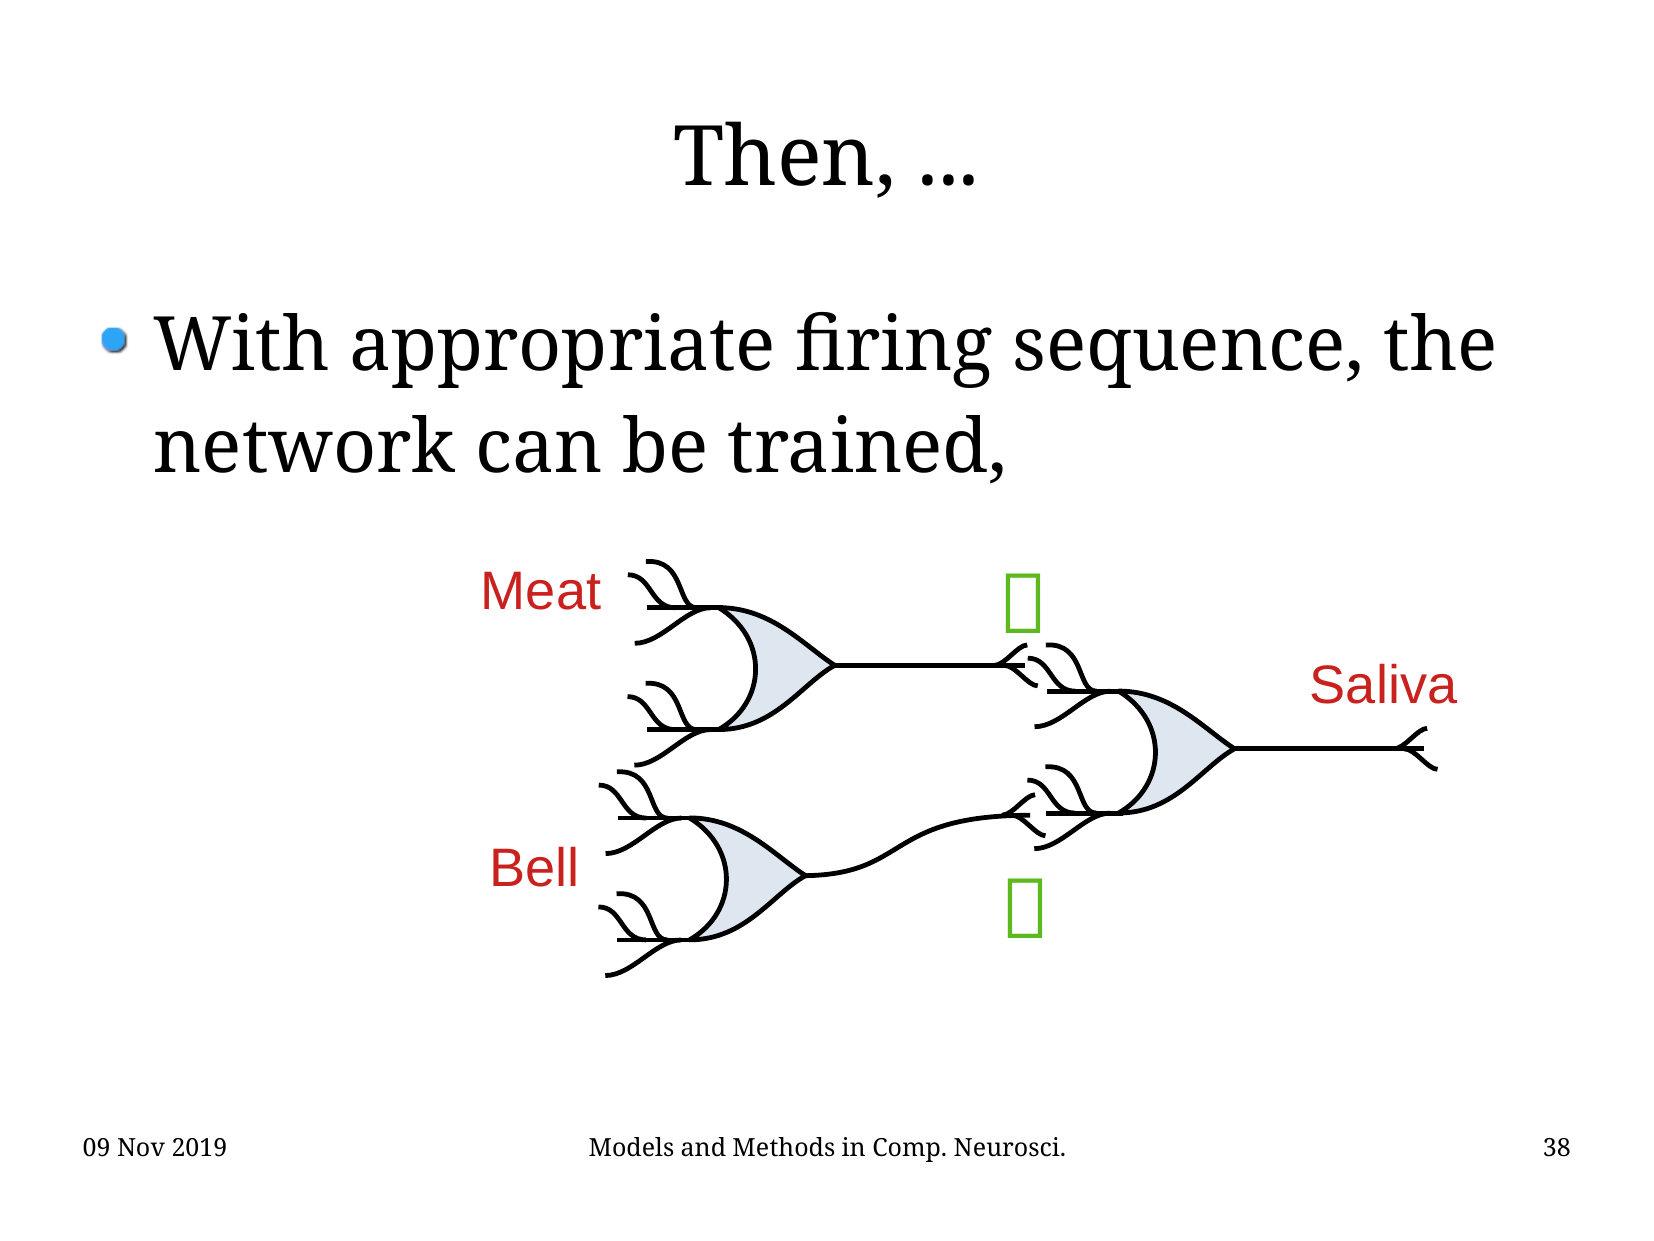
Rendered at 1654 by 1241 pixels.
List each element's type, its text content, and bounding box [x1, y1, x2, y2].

title Then, ... [82, 49, 1571, 257]
list With appropriate firing sequence, the network can be trained, [82, 290, 1571, 1010]
